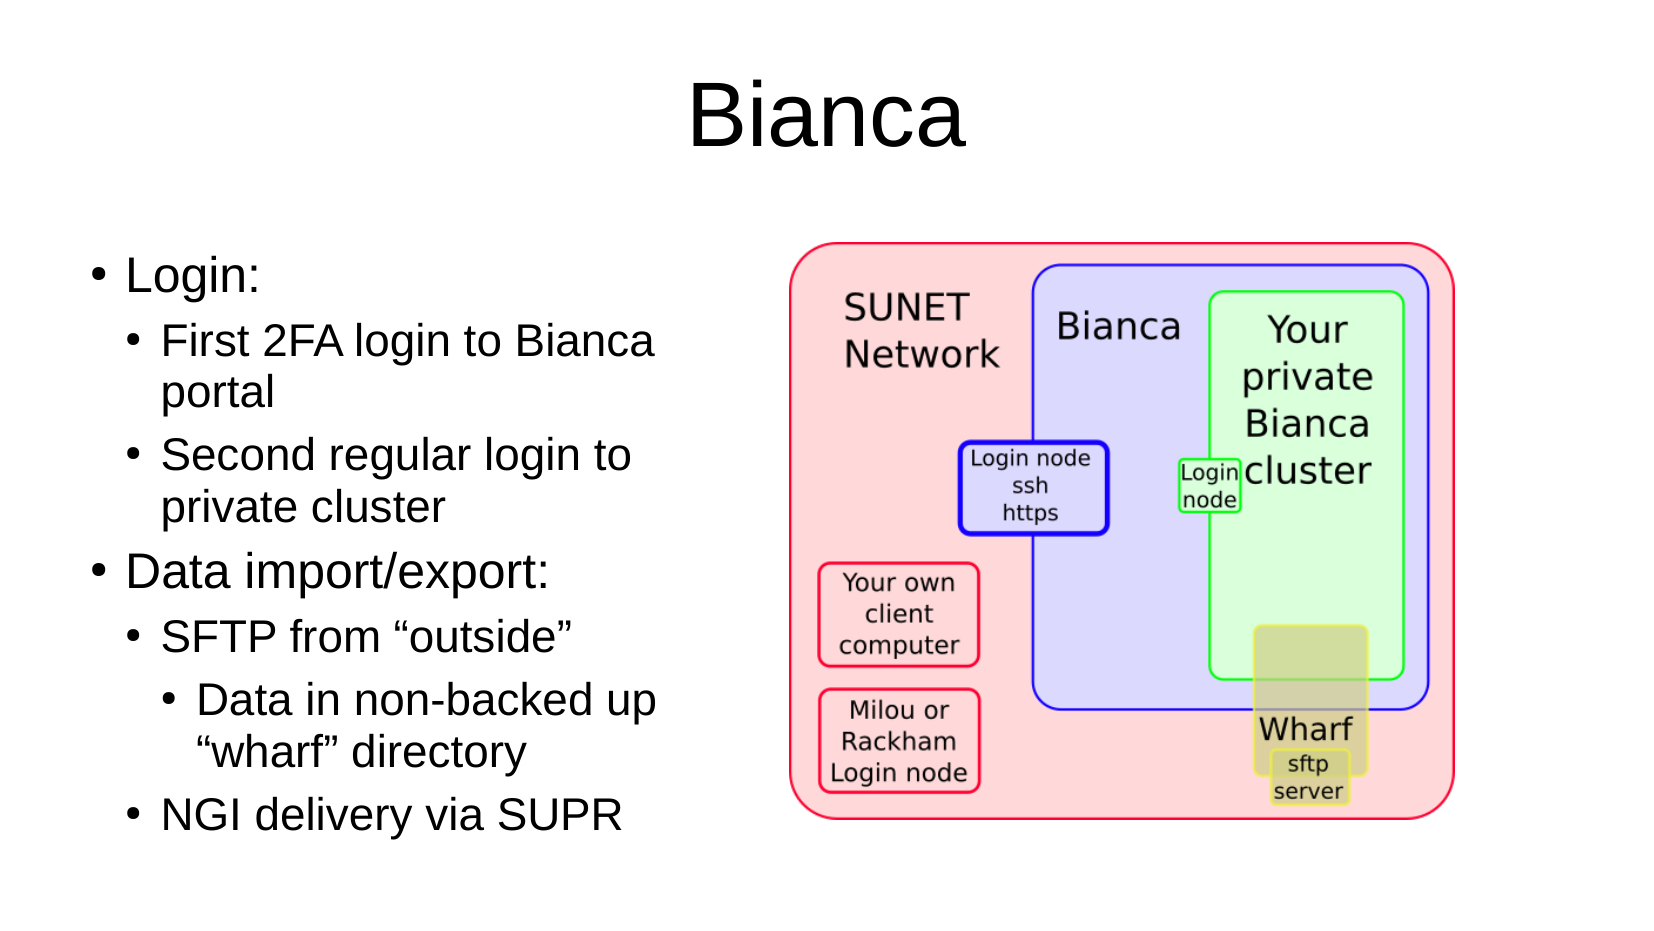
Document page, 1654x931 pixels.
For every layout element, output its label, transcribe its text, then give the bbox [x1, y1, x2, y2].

title Bianca [82, 37, 1571, 193]
text_box Login: First 2FA login to Bianca portal Second regular login to private cluster Data import/export: SFTP from “outside” Data in non-backed up “wharf” directory NGI delivery via SUPR [75, 240, 706, 869]
picture [789, 242, 1455, 820]
